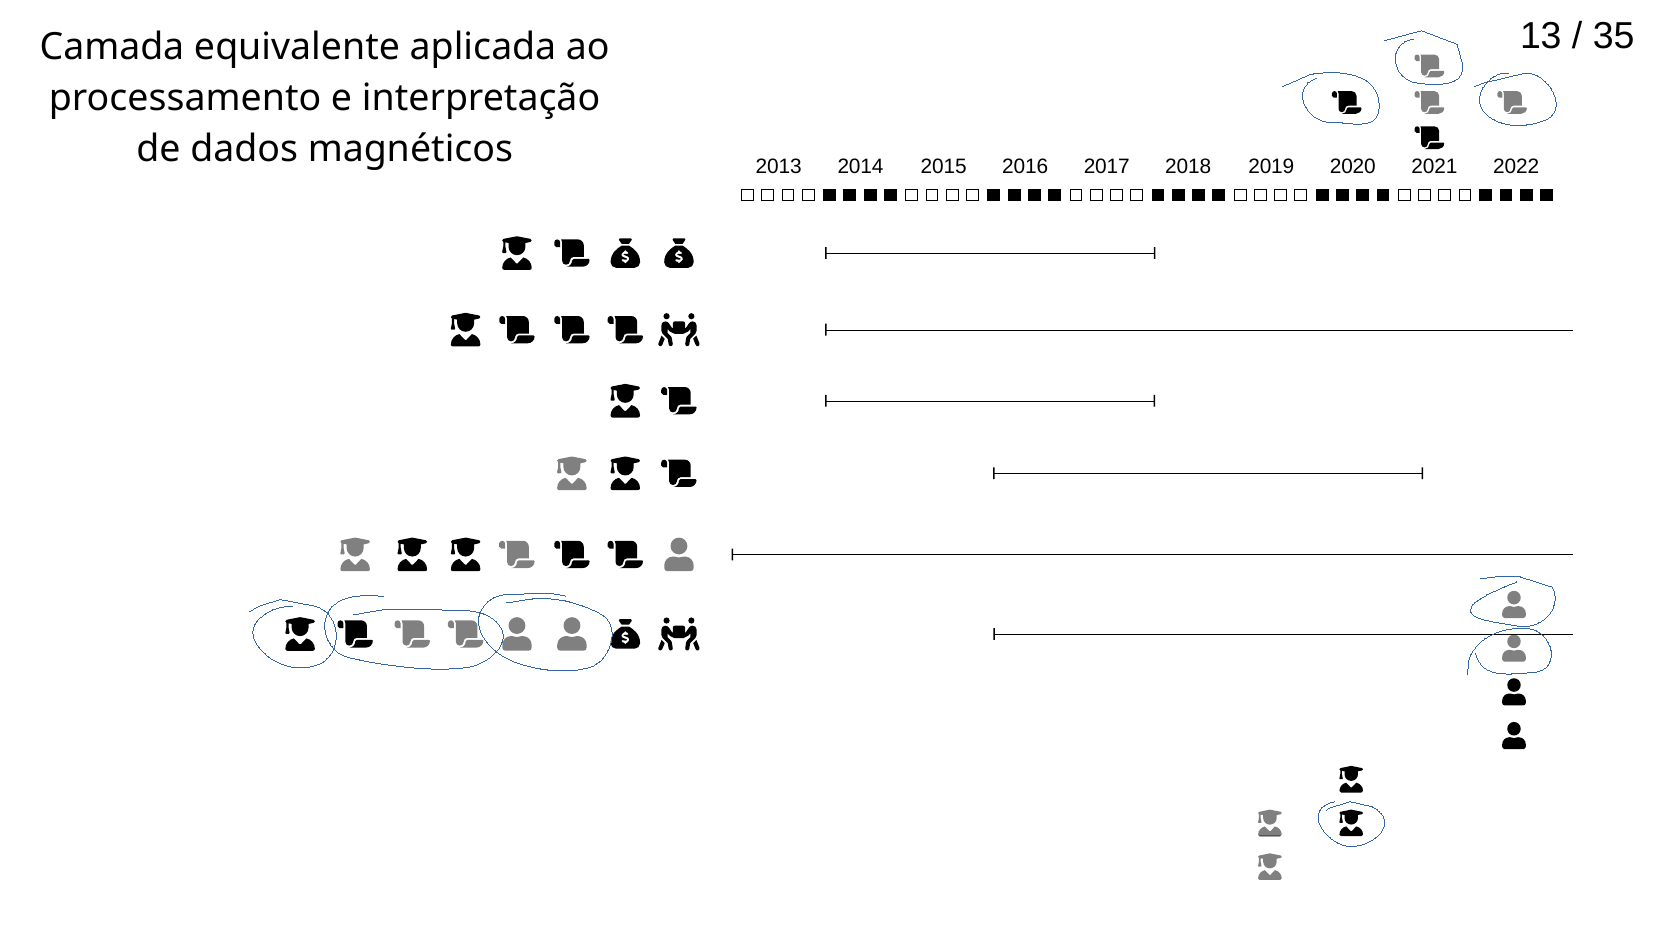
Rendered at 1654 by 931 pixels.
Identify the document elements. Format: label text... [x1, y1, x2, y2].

text_box [1028, 189, 1041, 201]
text_box [1540, 189, 1553, 201]
picture [658, 617, 700, 651]
picture [1414, 124, 1445, 151]
text_box [1336, 189, 1349, 201]
text_box 2022 [1478, 147, 1555, 186]
text_box [552, 611, 591, 654]
text_box 2020 [1315, 147, 1391, 186]
text_box [1316, 189, 1329, 201]
picture [397, 537, 428, 572]
text_box [884, 189, 897, 201]
picture [610, 456, 641, 491]
text_box 2017 [1068, 147, 1145, 186]
text_box [1501, 635, 1528, 663]
text_box [864, 189, 877, 201]
text_box 2016 [987, 147, 1064, 186]
text_box [1377, 189, 1389, 201]
picture [610, 619, 641, 649]
picture [1331, 89, 1362, 116]
picture [1339, 809, 1364, 837]
text_box [393, 611, 432, 654]
picture [1502, 721, 1526, 750]
text_box [782, 189, 794, 201]
picture [337, 618, 373, 650]
text_box [1459, 189, 1471, 201]
text_box [1501, 590, 1528, 619]
text_box [333, 532, 372, 575]
picture [661, 385, 697, 417]
picture [664, 238, 694, 268]
text_box [1212, 189, 1225, 201]
text_box [1110, 189, 1123, 201]
picture [610, 383, 641, 418]
picture [1339, 765, 1364, 793]
picture [658, 313, 700, 347]
picture [607, 313, 644, 346]
text_box [946, 189, 959, 201]
text_box [1294, 189, 1307, 201]
picture [554, 237, 590, 269]
text_box [1130, 189, 1143, 201]
text_box [843, 189, 856, 201]
text_box 2014 [822, 147, 899, 186]
text_box [659, 534, 698, 577]
text_box [1413, 46, 1446, 82]
text_box [926, 189, 938, 201]
text_box [1070, 189, 1082, 201]
picture [1502, 678, 1526, 706]
text_box [1418, 189, 1431, 201]
text_box [987, 189, 1000, 201]
text_box [1479, 189, 1492, 201]
text_box [966, 189, 979, 201]
text_box [1520, 189, 1533, 201]
text_box 2019 [1233, 147, 1310, 186]
picture [450, 312, 481, 347]
text_box [1048, 189, 1061, 201]
text_box [499, 532, 538, 575]
text_box [1413, 83, 1446, 119]
text_box 2013 [740, 147, 817, 186]
text_box [1257, 806, 1284, 836]
text_box [550, 450, 589, 493]
text_box 2021 [1396, 147, 1473, 186]
text_box [1438, 189, 1451, 201]
text_box [1500, 189, 1512, 201]
text_box [1090, 189, 1103, 201]
picture [554, 313, 590, 346]
text_box [1496, 83, 1529, 119]
text_box [1398, 189, 1411, 201]
text_box [1274, 189, 1287, 201]
text_box [1008, 189, 1021, 201]
text_box [802, 189, 815, 201]
text_box [1254, 189, 1267, 201]
text_box <number> / 35 [1375, 0, 1654, 71]
text_box [1356, 189, 1369, 201]
picture [607, 538, 644, 571]
picture [610, 238, 641, 268]
text_box [446, 611, 485, 654]
text_box [1234, 189, 1247, 201]
text_box [1172, 189, 1185, 201]
text_box [1152, 189, 1164, 201]
picture [450, 537, 481, 572]
picture [554, 538, 590, 571]
text_box [823, 189, 836, 201]
text_box 2015 [905, 147, 982, 186]
text_box [1192, 189, 1205, 201]
text_box [761, 189, 774, 201]
picture [661, 457, 697, 489]
text_box [1257, 851, 1284, 880]
text_box [497, 611, 536, 654]
text_box 2018 [1150, 147, 1227, 186]
text_box [741, 189, 754, 201]
picture [502, 236, 532, 270]
text_box Camada equivalente aplicada ao processamento e interpretação de dados magnéticos [11, 33, 638, 159]
picture [285, 617, 315, 651]
text_box [905, 189, 918, 201]
picture [499, 313, 535, 346]
